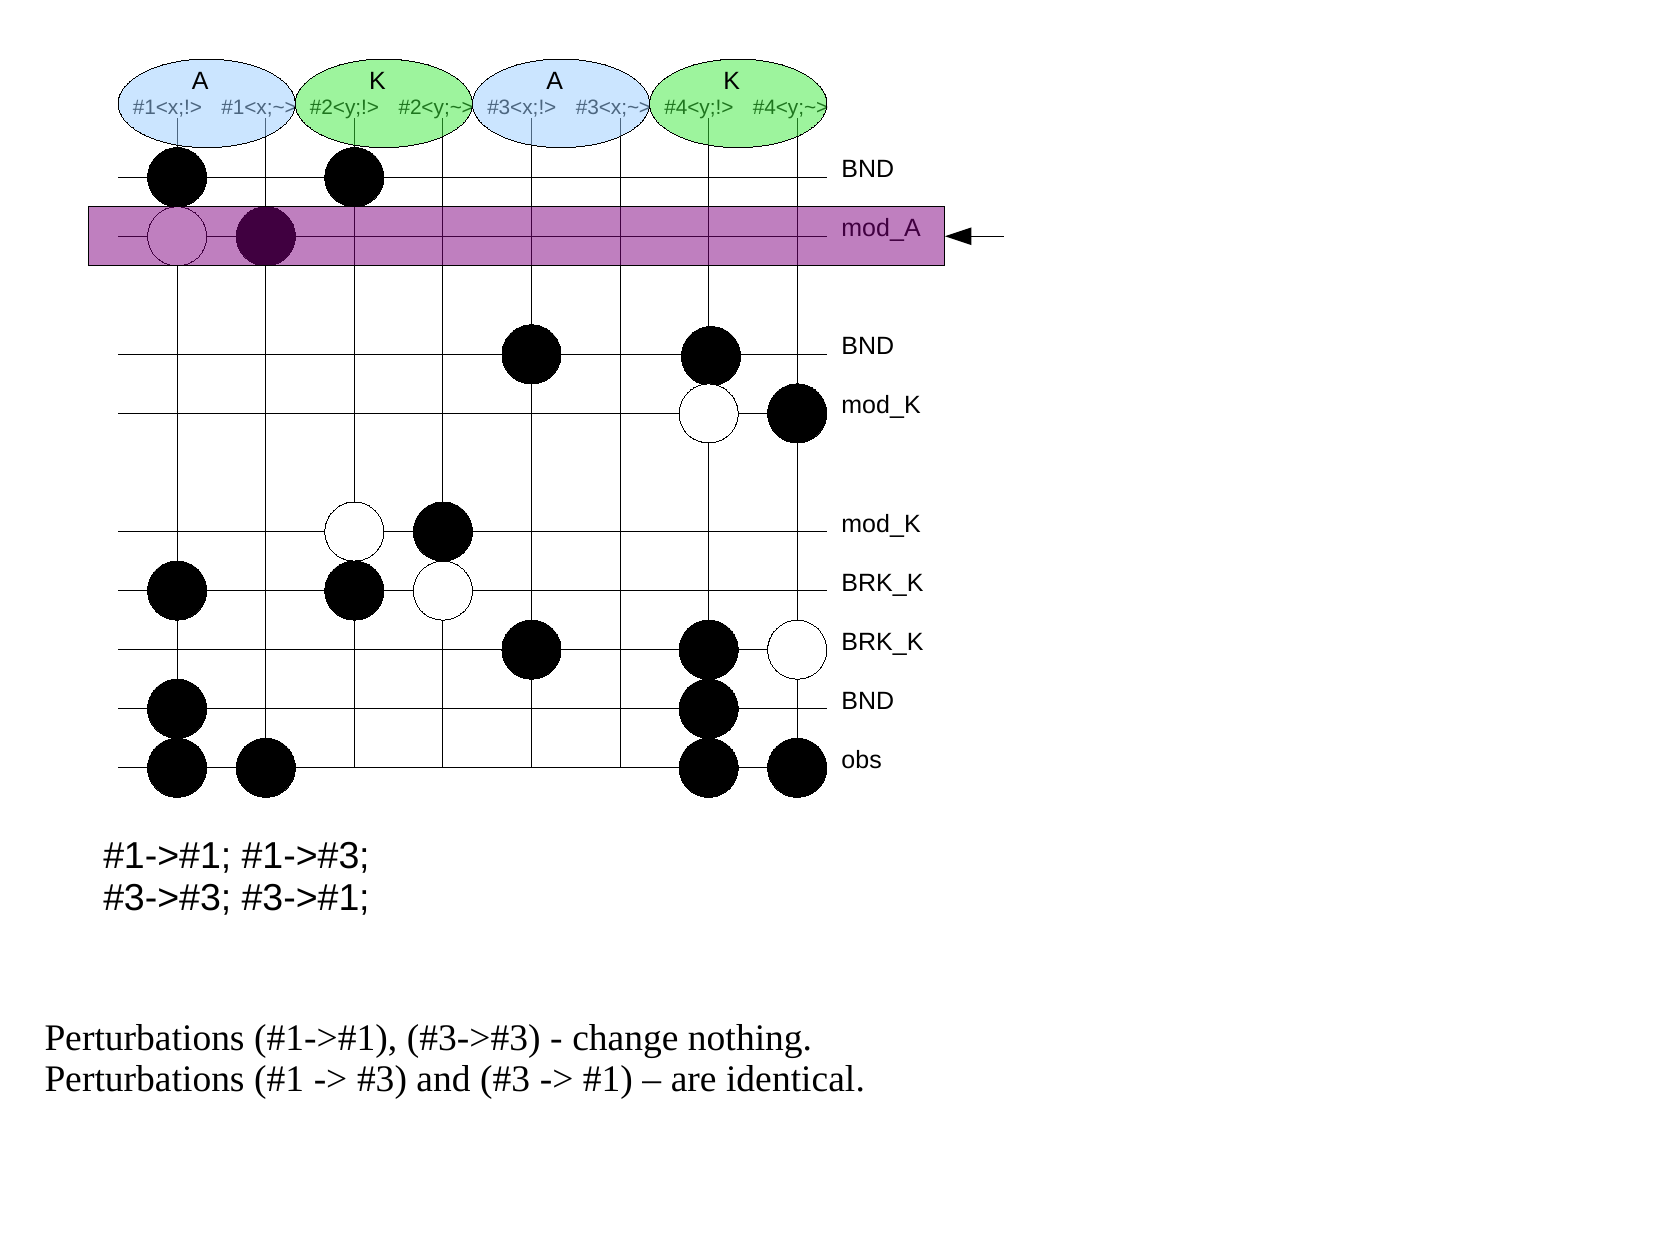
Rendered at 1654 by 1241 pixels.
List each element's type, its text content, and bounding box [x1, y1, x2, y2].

text_box [501, 620, 562, 680]
text_box BND [826, 324, 910, 383]
text_box BND [826, 147, 910, 206]
text_box #3<x;~> [638, 112, 649, 127]
text_box #4<y;~> [815, 88, 843, 127]
text_box [767, 620, 827, 680]
text_box [147, 561, 207, 621]
text_box [147, 679, 207, 798]
text_box [767, 383, 827, 443]
text_box [501, 324, 562, 384]
text_box #1<x;~> [283, 111, 295, 127]
text_box K [708, 59, 756, 102]
text_box mod_K [826, 501, 937, 561]
text_box #2<y;~> [460, 112, 472, 127]
text_box obs [826, 738, 897, 798]
text_box [413, 501, 473, 621]
text_box BND [826, 679, 910, 739]
text_box [679, 326, 741, 443]
text_box #4<y;!> [649, 109, 662, 127]
text_box [88, 59, 945, 266]
text_box A [177, 59, 224, 102]
text_box mod_K [826, 383, 937, 443]
text_box A [531, 59, 578, 102]
text_box #2<y;!> [295, 109, 307, 127]
text_box #3<x;!> [472, 109, 484, 127]
text_box #1->#1; #1->#3; #3->#3; #3->#1; [88, 826, 385, 926]
text_box BRK_K [826, 561, 939, 620]
text_box [236, 738, 296, 798]
text_box [767, 738, 827, 798]
text_box #1<x;!> [118, 110, 130, 127]
text_box [679, 620, 739, 798]
text_box BRK_K [826, 620, 939, 680]
text_box [324, 501, 384, 621]
text_box Perturbations (#1->#1), (#3->#3) - change nothing. Perturbations (#1 -> #3) and (#3 -> #1) – are identical. [29, 1009, 881, 1152]
text_box K [354, 59, 401, 102]
